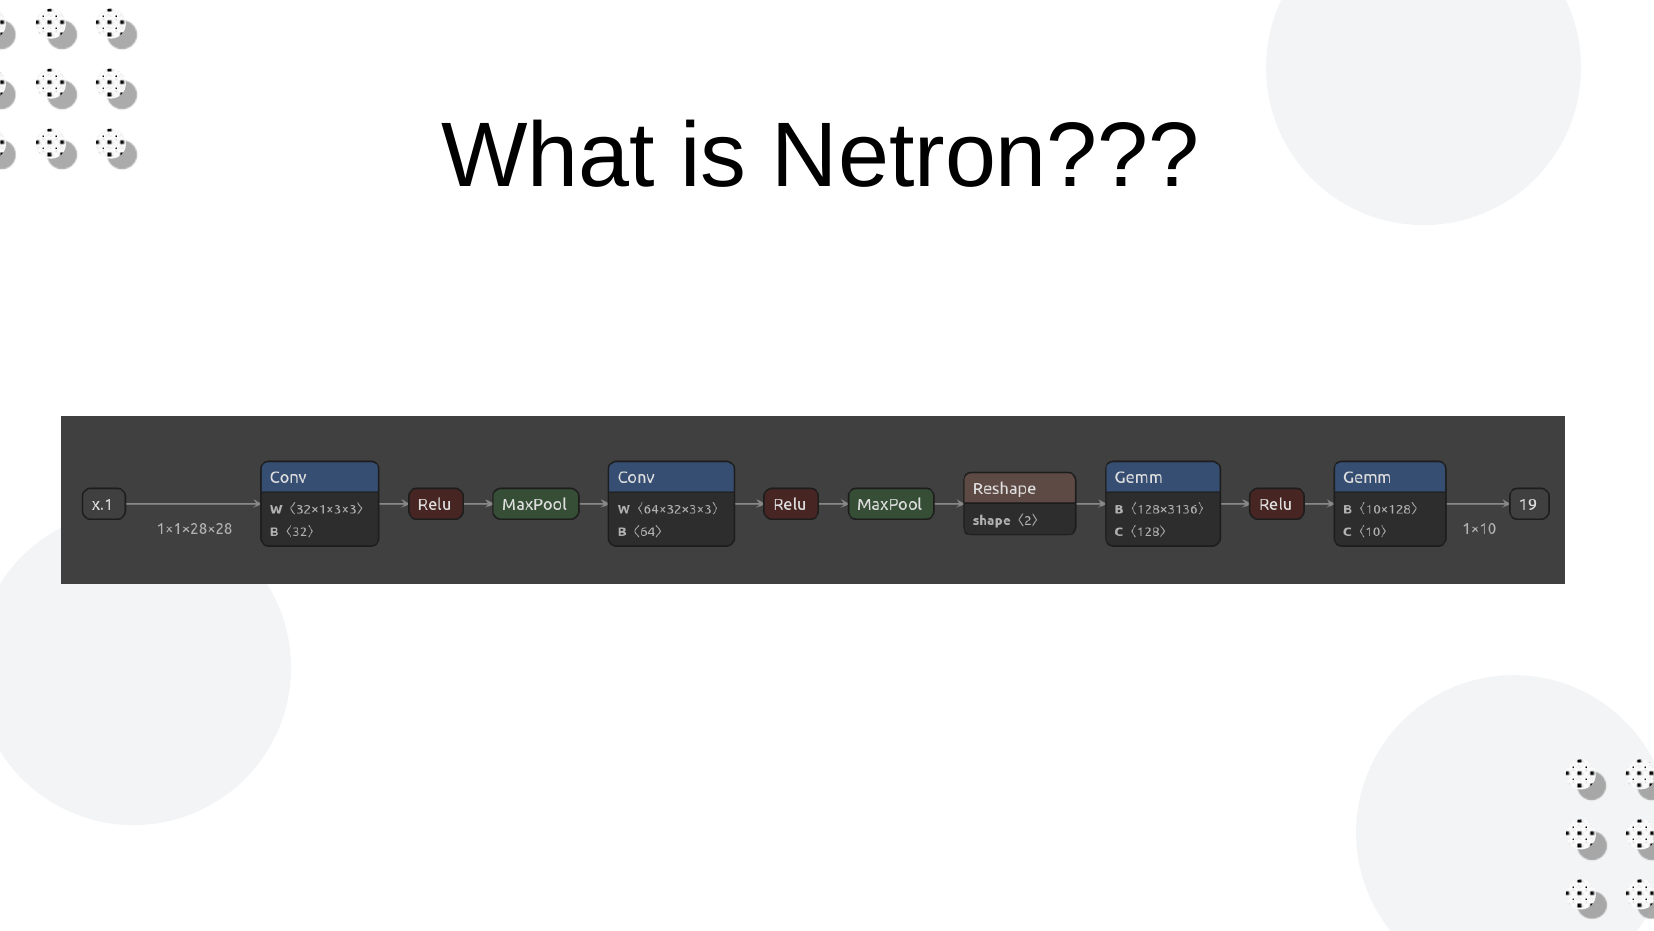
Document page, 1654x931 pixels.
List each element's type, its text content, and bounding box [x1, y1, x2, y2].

title What is Netron??? [76, 76, 1565, 233]
picture [35, 8, 66, 39]
picture [97, 68, 124, 76]
picture [1565, 819, 1596, 850]
picture [1625, 879, 1654, 910]
picture [1625, 759, 1654, 790]
picture [1565, 879, 1596, 910]
picture [0, 71, 6, 96]
picture [35, 128, 67, 159]
picture [1565, 759, 1596, 790]
picture [61, 416, 1565, 584]
picture [1625, 819, 1654, 850]
picture [0, 131, 7, 156]
picture [95, 8, 126, 39]
picture [35, 68, 66, 99]
picture [0, 11, 6, 36]
